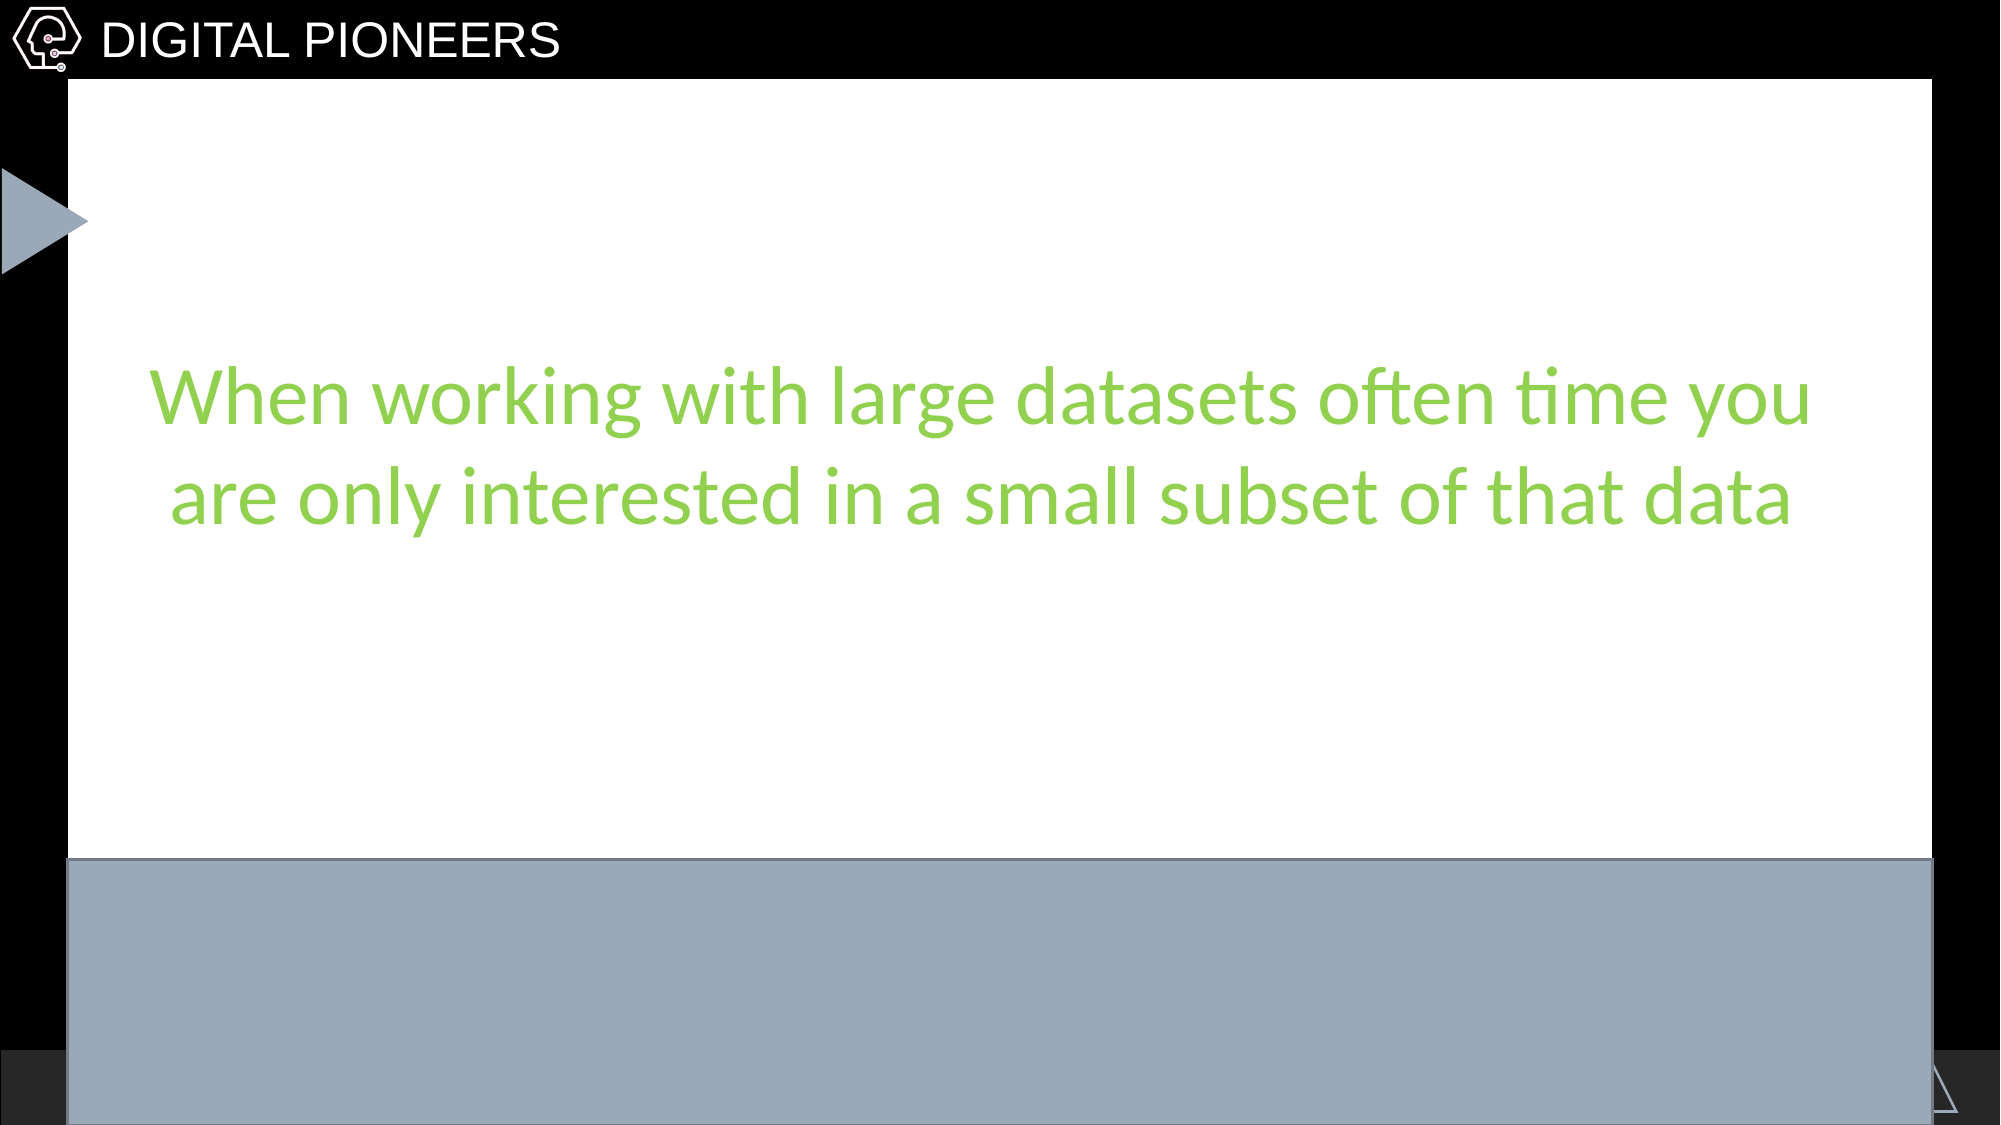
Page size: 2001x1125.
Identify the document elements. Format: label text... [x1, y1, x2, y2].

picture [7, 5, 85, 73]
text_box DIGITAL PIONEERS [85, 0, 596, 76]
text_box [68, 860, 1933, 1125]
text_box When working with large datasets often time you are only interested in a small subset of that data [116, 334, 1848, 552]
